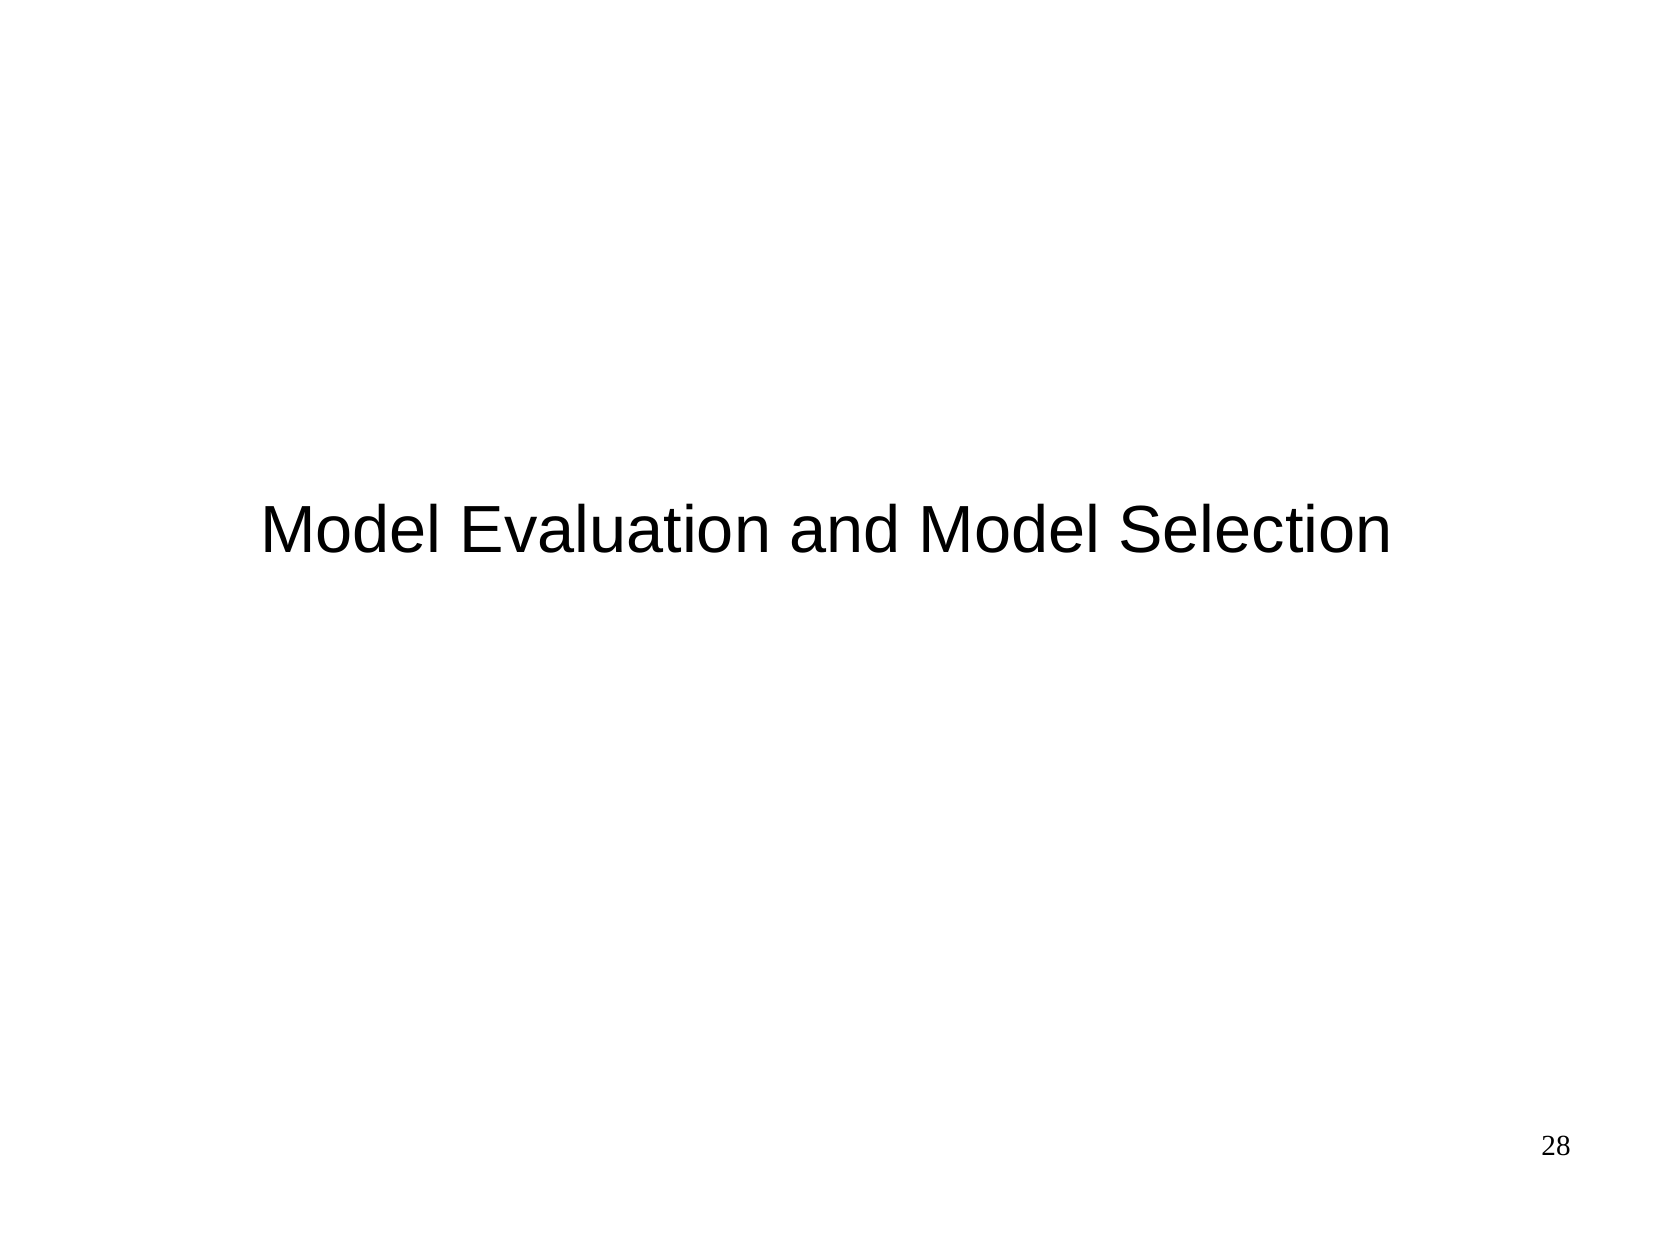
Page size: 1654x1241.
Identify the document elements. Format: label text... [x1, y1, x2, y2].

subtitle Model Evaluation and Model Selection [82, 49, 1571, 1010]
